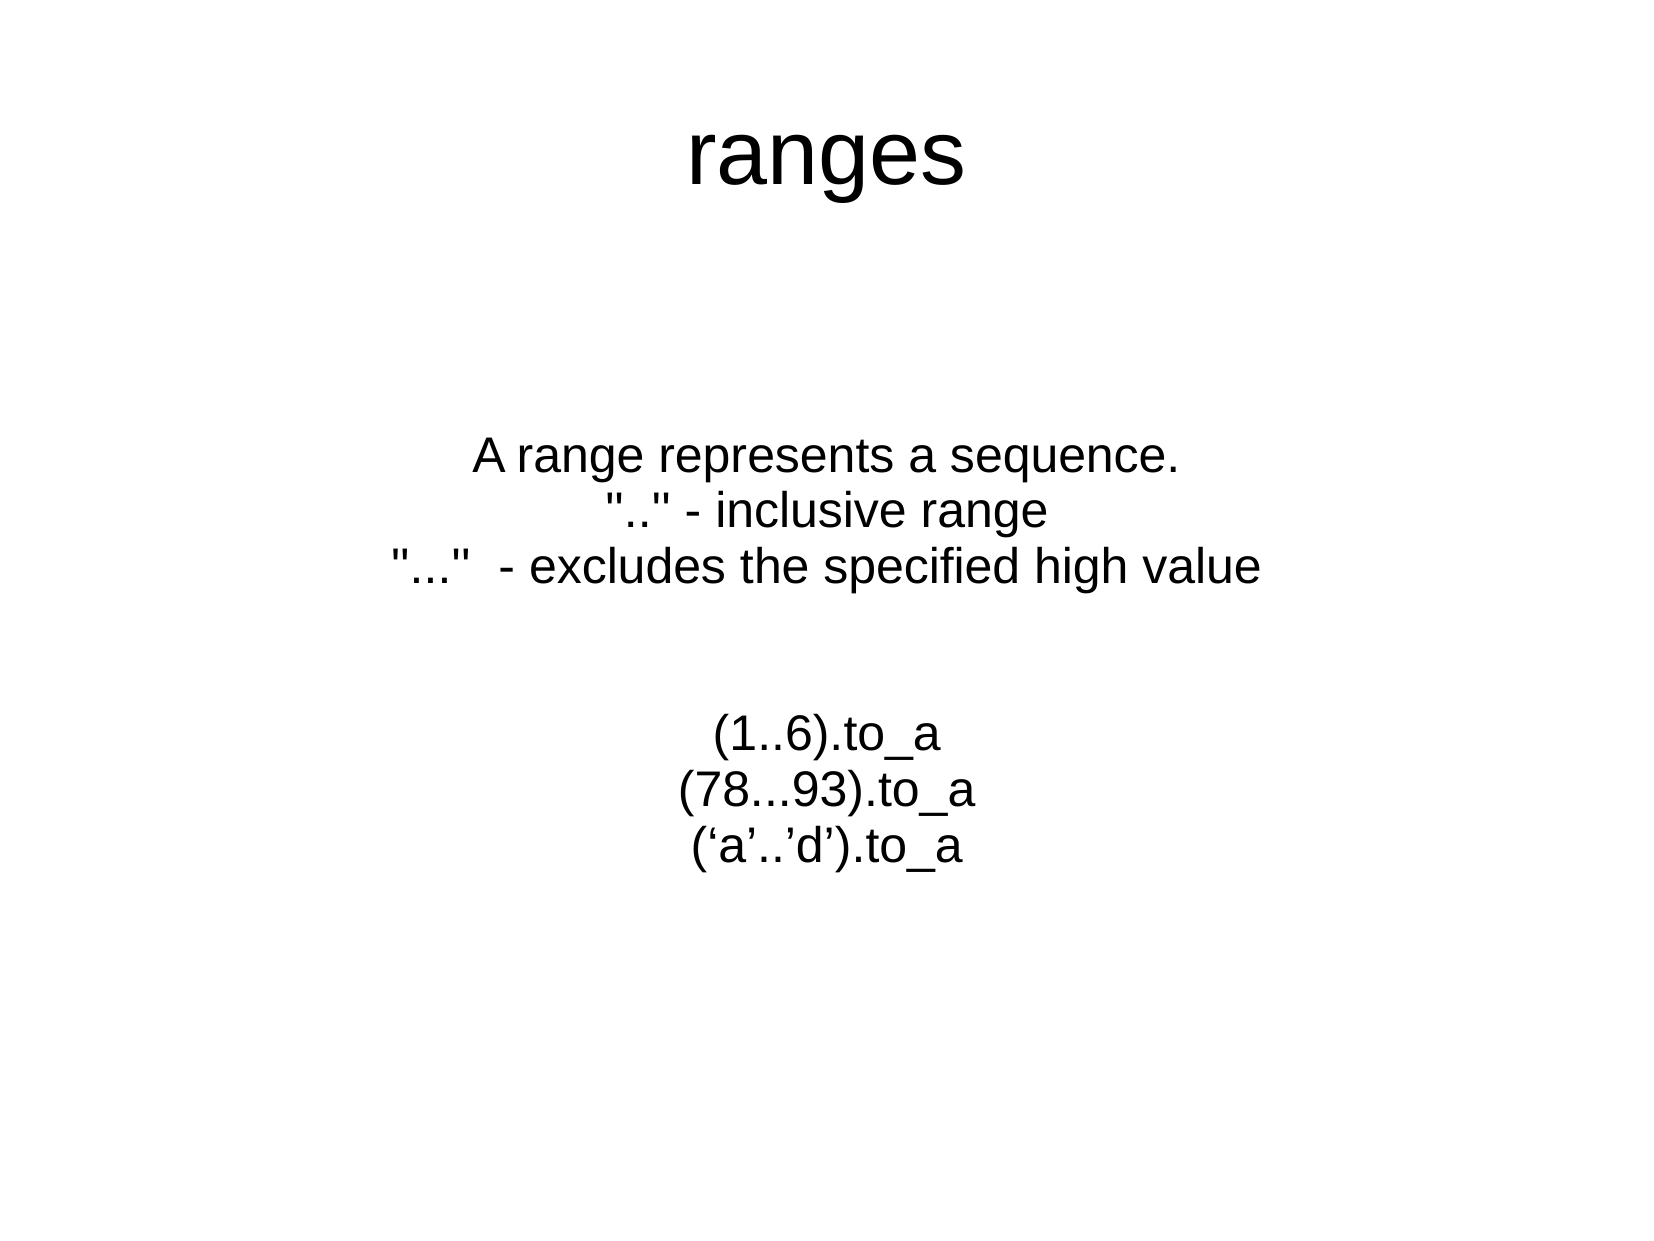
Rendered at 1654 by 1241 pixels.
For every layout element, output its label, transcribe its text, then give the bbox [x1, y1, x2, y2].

subtitle A range represents a sequence. ''..'' - inclusive range ''...'' - excludes the specified high value (1..6).to_a (78...93).to_a (‘a’..’d’).to_a [82, 290, 1571, 1010]
title ranges [82, 49, 1571, 257]
